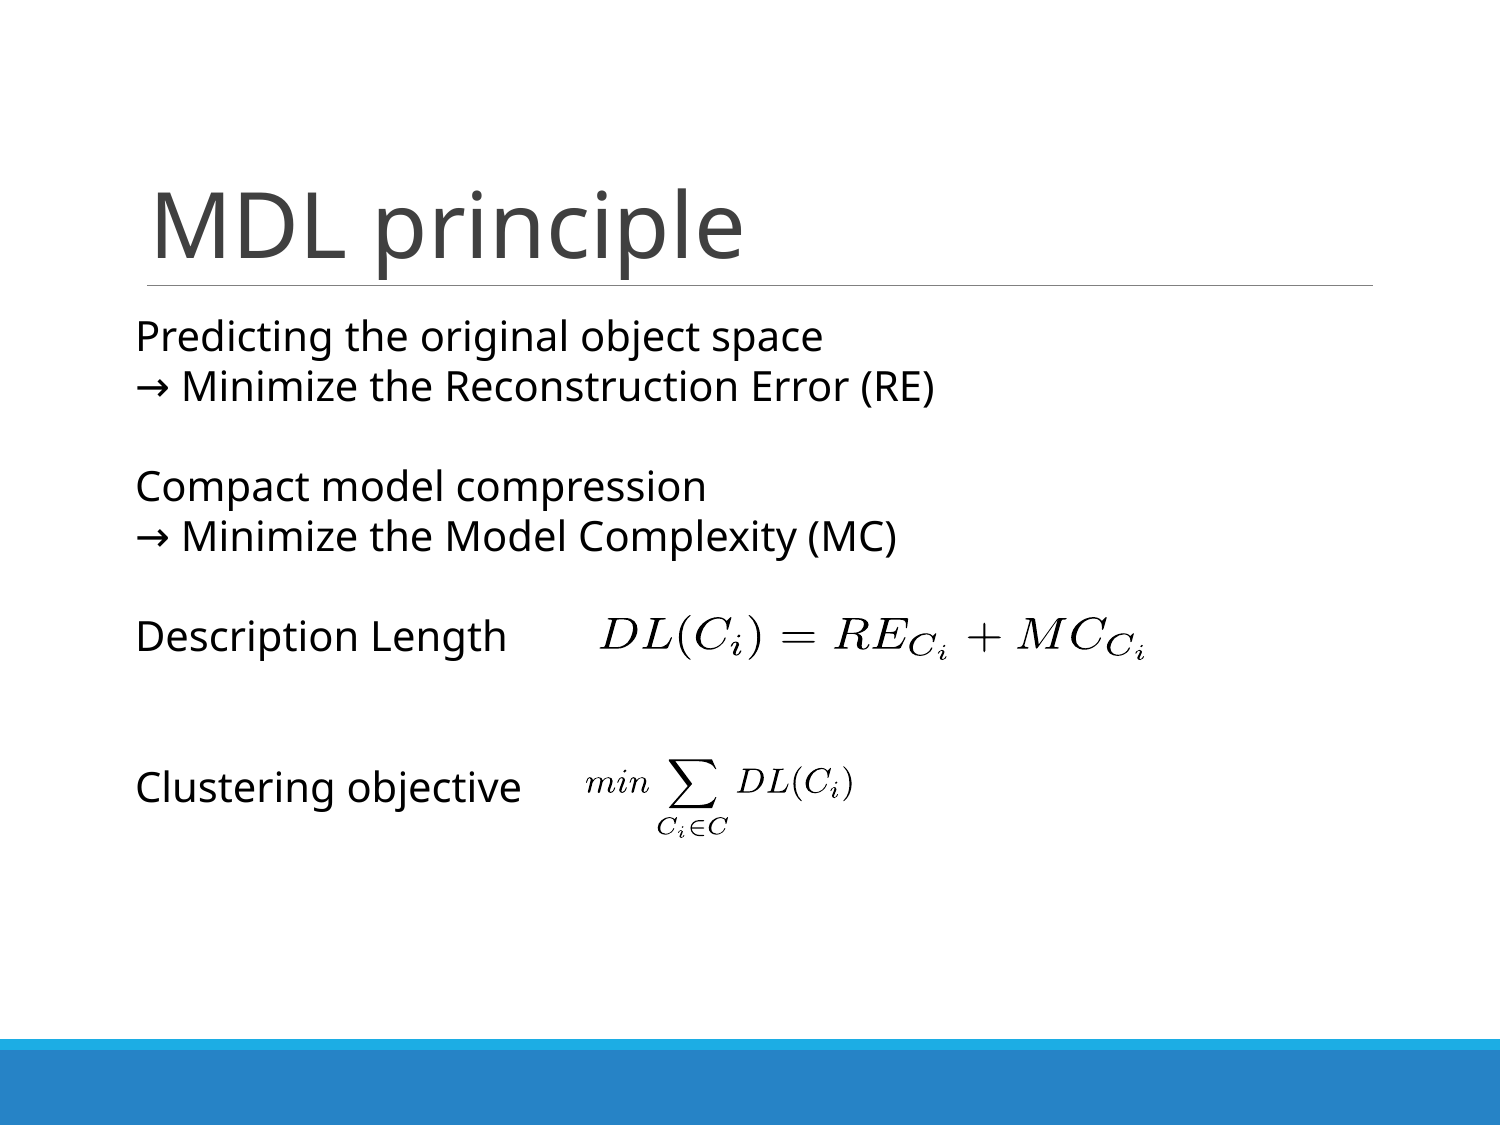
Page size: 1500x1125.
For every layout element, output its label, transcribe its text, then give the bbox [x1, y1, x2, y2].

text_box [597, 615, 1147, 661]
text_box [585, 755, 856, 838]
text_box Predicting the original object space → Minimize the Reconstruction Error (RE) Compact model compression → Minimize the Model Complexity (MC) Description Length Clustering objective [135, 302, 1380, 963]
text_box MDL principle [134, 47, 1373, 285]
